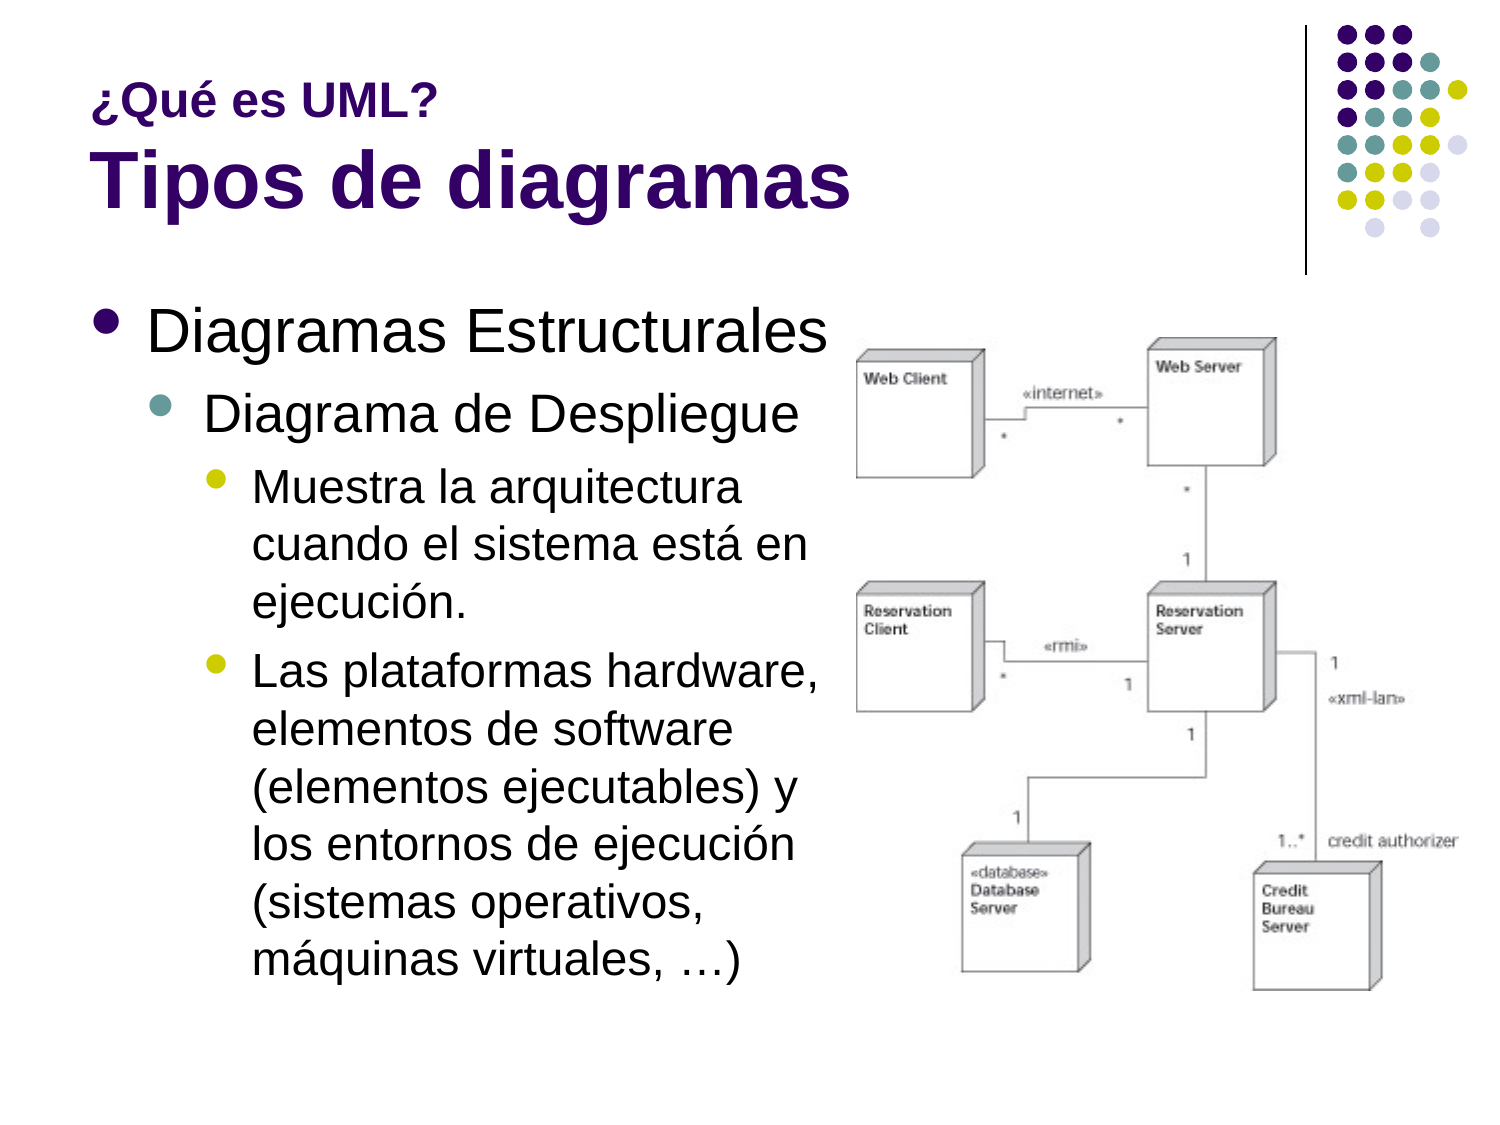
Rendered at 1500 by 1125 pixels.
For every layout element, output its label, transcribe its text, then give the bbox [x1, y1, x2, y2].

picture [856, 337, 1459, 991]
list Diagramas Estructurales Diagrama de Despliegue Muestra la arquitectura cuando el sistema está en ejecución. Las plataformas hardware, elementos de software (elementos ejecutables) y los entornos de ejecución (sistemas operativos, máquinas virtuales, …) [75, 282, 880, 1006]
title ¿Qué es UML? Tipos de diagramas [74, 20, 1313, 233]
